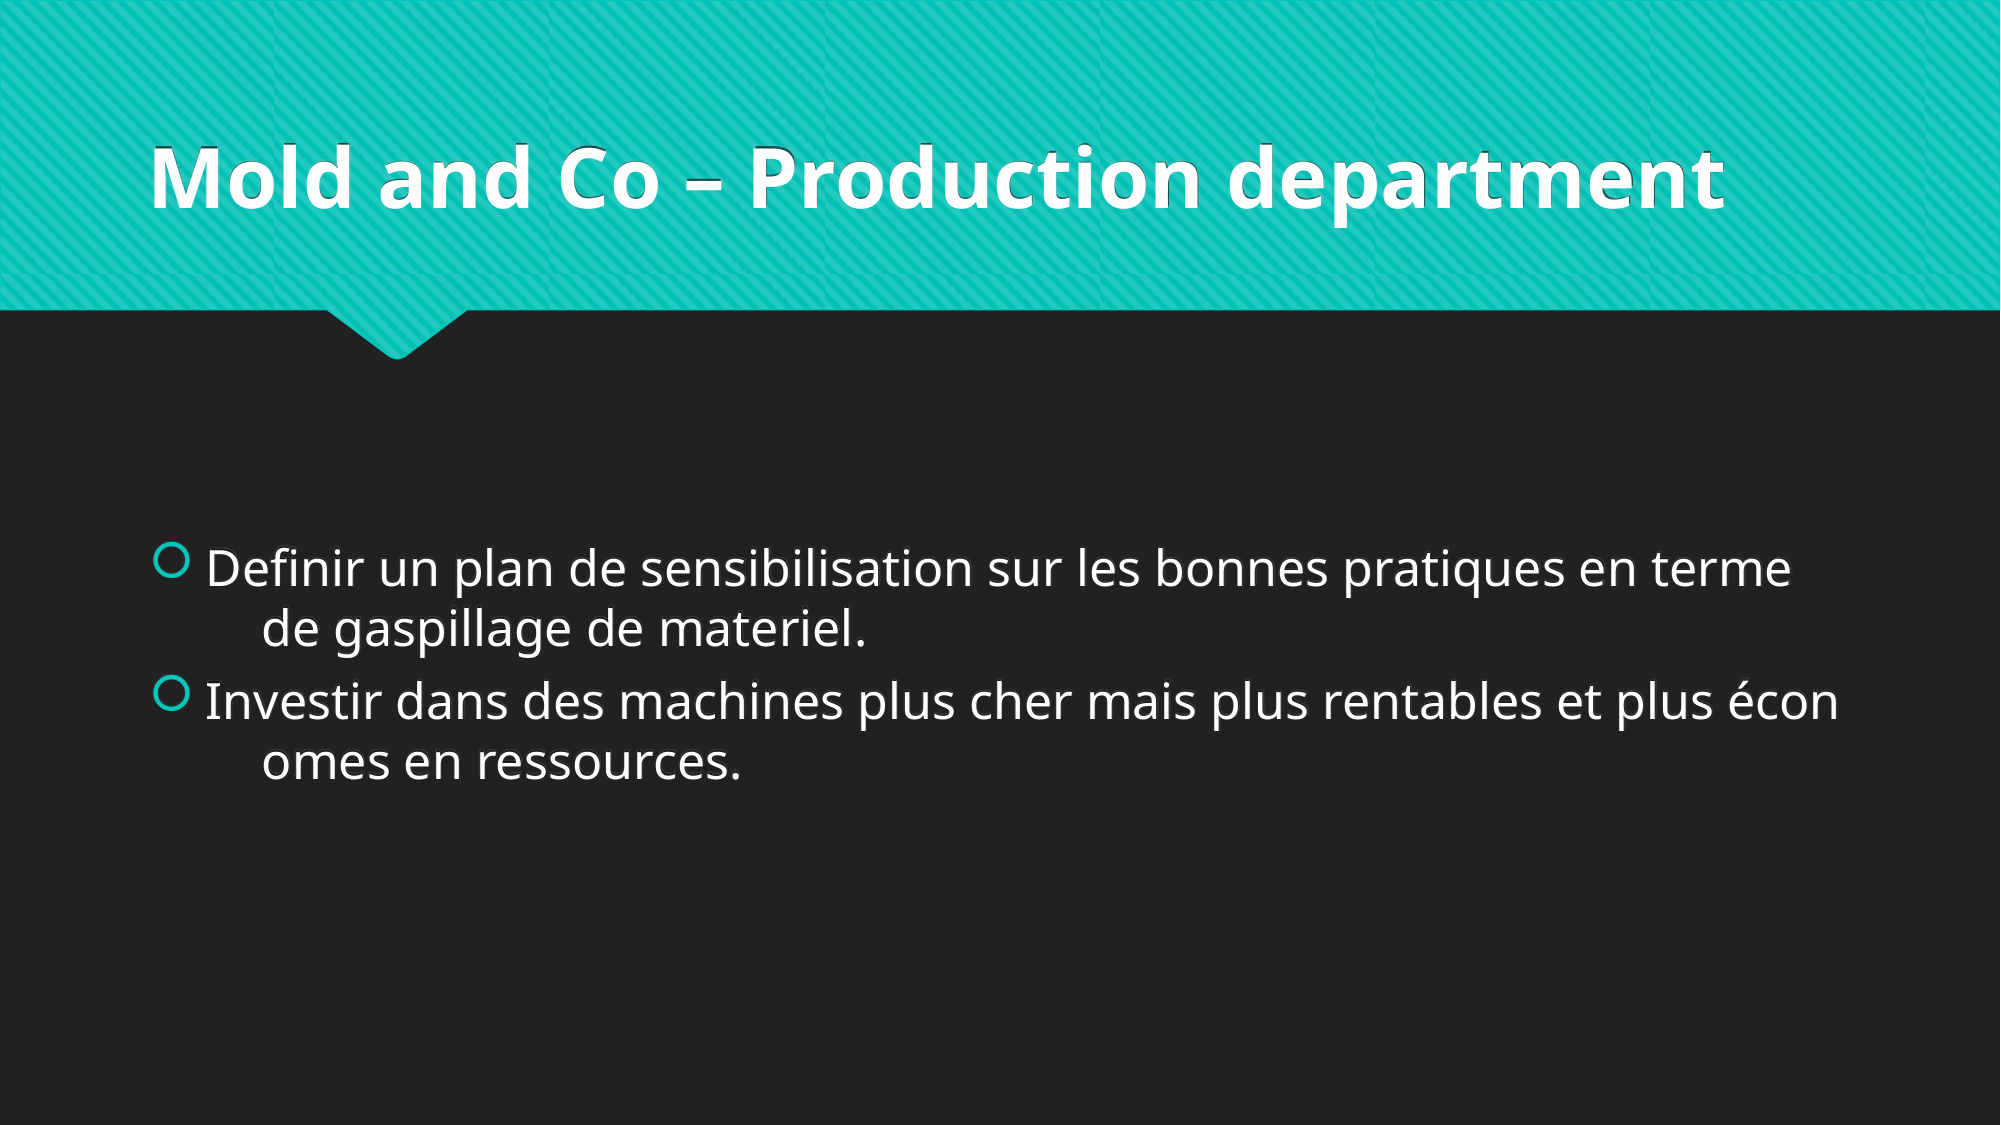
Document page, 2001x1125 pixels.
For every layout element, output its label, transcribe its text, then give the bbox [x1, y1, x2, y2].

title Mold and Co – Production department [132, 73, 1868, 233]
list Definir un plan de sensibilisation sur les bonnes pratiques en terme de gaspillage de materiel. Investir dans des machines plus cher mais plus rentables et plus économes en ressources. [134, 364, 1866, 962]
